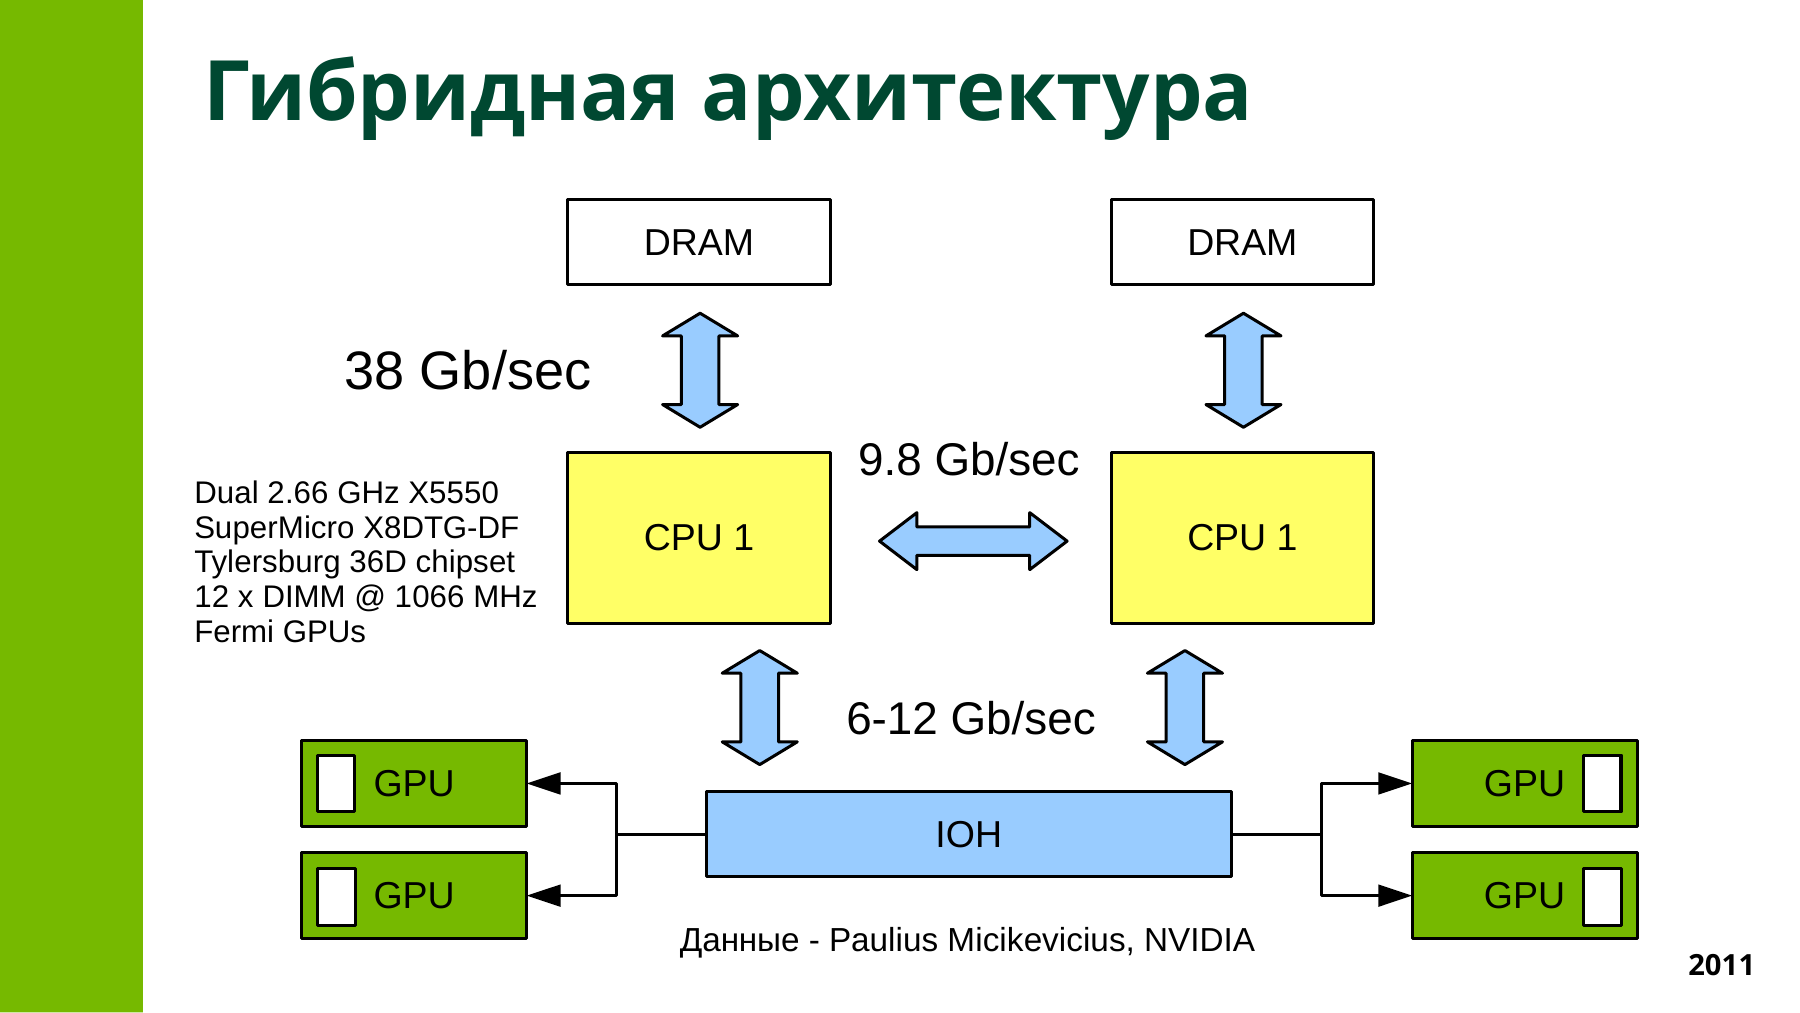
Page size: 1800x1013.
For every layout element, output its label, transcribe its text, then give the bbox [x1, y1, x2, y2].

text_box CPU 1 [567, 452, 831, 624]
text_box DRAM [1111, 211, 1374, 285]
title Гибридная архитектура [188, 40, 1733, 211]
text_box Данные - Paulius Micikevicius, NVIDIA [664, 914, 1271, 967]
text_box 6-12 Gb/sec [831, 685, 1111, 752]
text_box [317, 755, 355, 812]
text_box GPU [1412, 740, 1638, 827]
text_box [1583, 868, 1622, 926]
text_box IOH [706, 791, 1232, 877]
text_box CPU 1 [1111, 452, 1374, 624]
text_box 9.8 Gb/sec [843, 426, 1095, 494]
text_box Dual 2.66 GHz X5550 SuperMicro X8DTG-DF Tylersburg 36D chipset 12 x DIMM @ 1066 MHz Fermi GPUs [179, 467, 771, 657]
text_box [879, 512, 1068, 570]
text_box [317, 868, 356, 926]
text_box 38 Gb/sec [329, 332, 607, 409]
text_box GPU [301, 740, 527, 827]
text_box GPU [1412, 852, 1638, 939]
text_box [722, 657, 798, 765]
text_box [1205, 313, 1282, 428]
text_box [1147, 650, 1223, 765]
text_box [662, 313, 738, 428]
text_box DRAM [567, 211, 831, 285]
text_box [1583, 755, 1622, 812]
text_box GPU [301, 852, 527, 939]
